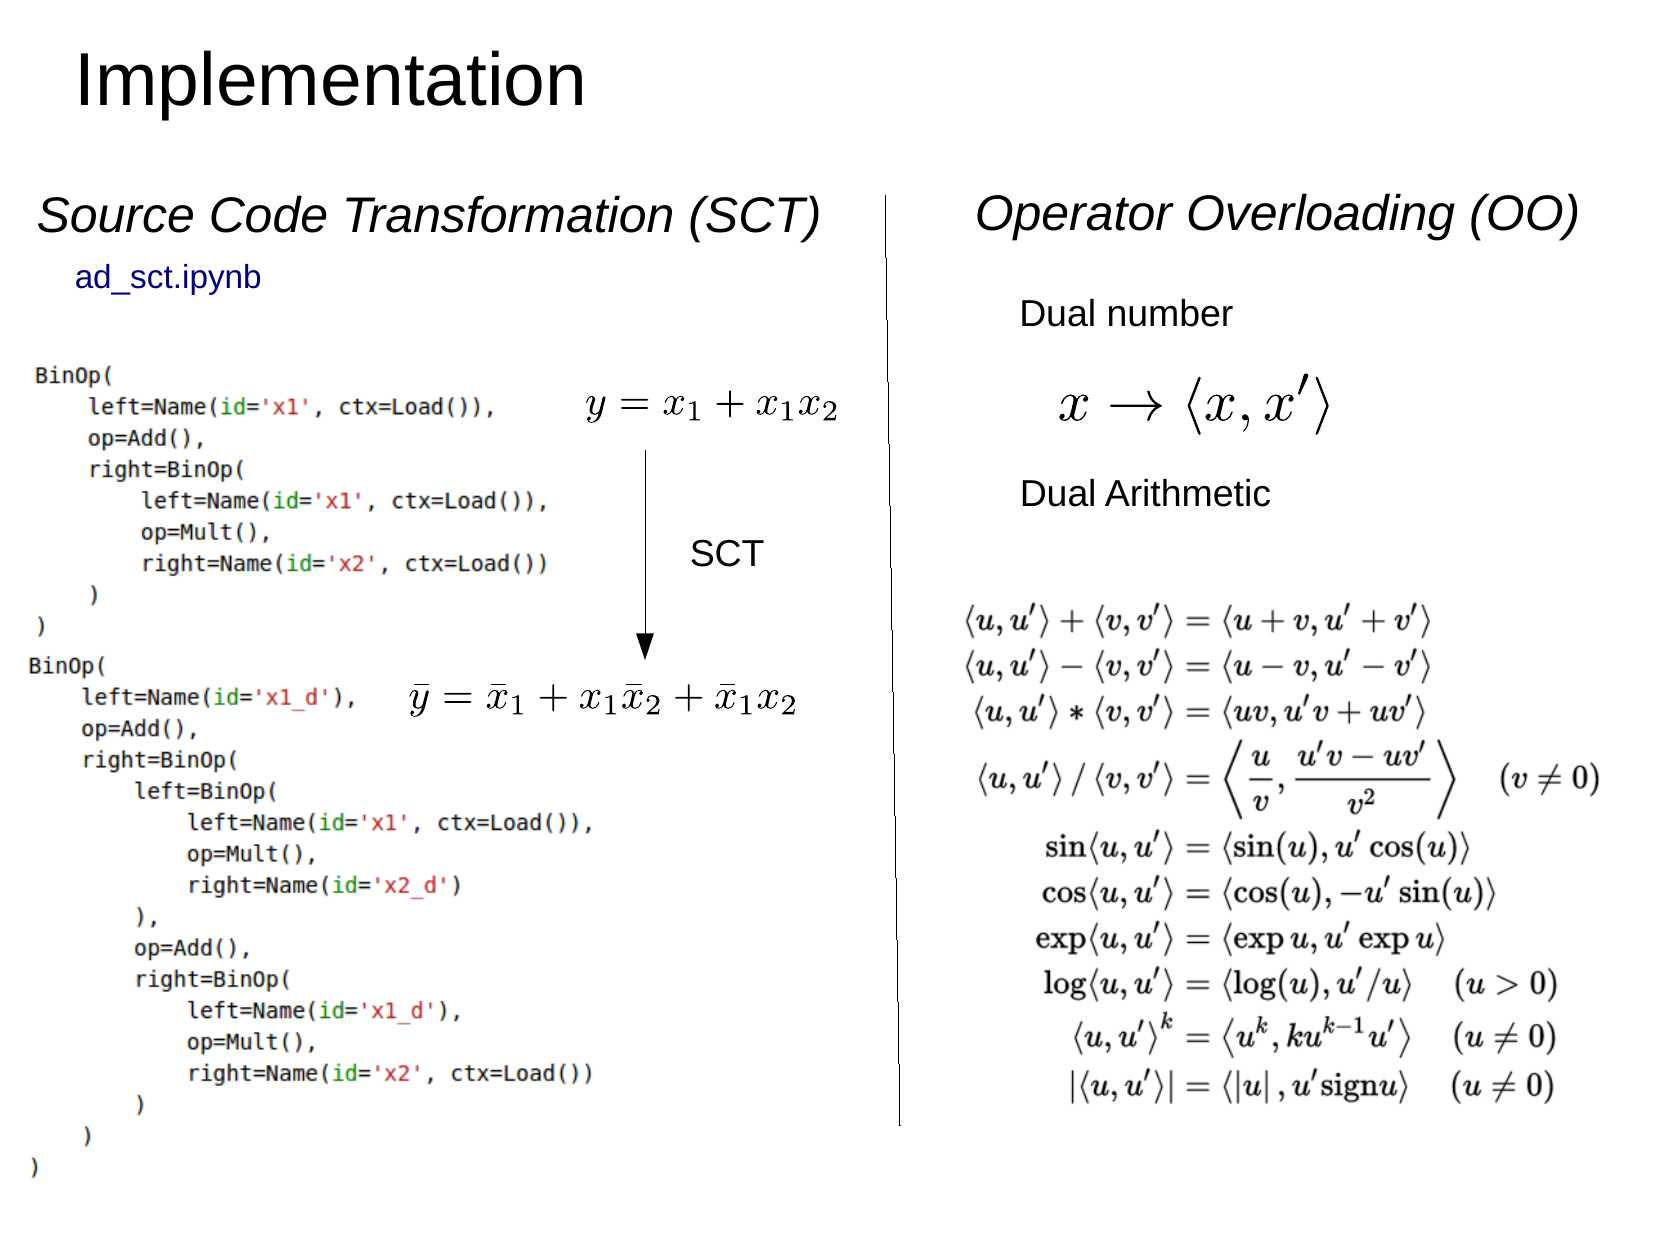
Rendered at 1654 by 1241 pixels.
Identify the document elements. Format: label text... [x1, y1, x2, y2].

picture [946, 596, 1646, 1122]
text_box [585, 390, 839, 423]
picture [3, 352, 633, 1194]
text_box [408, 683, 797, 717]
text_box SCT [675, 525, 796, 582]
text_box Dual Arithmetic [1005, 465, 1396, 522]
text_box Implementation [60, 30, 1606, 129]
text_box Dual number [1004, 285, 1275, 342]
text_box Source Code Transformation (SCT) [21, 180, 847, 252]
text_box ad_sct.ipynb [60, 251, 286, 304]
text_box [1057, 373, 1336, 436]
text_box Operator Overloading (OO) [960, 177, 1636, 250]
